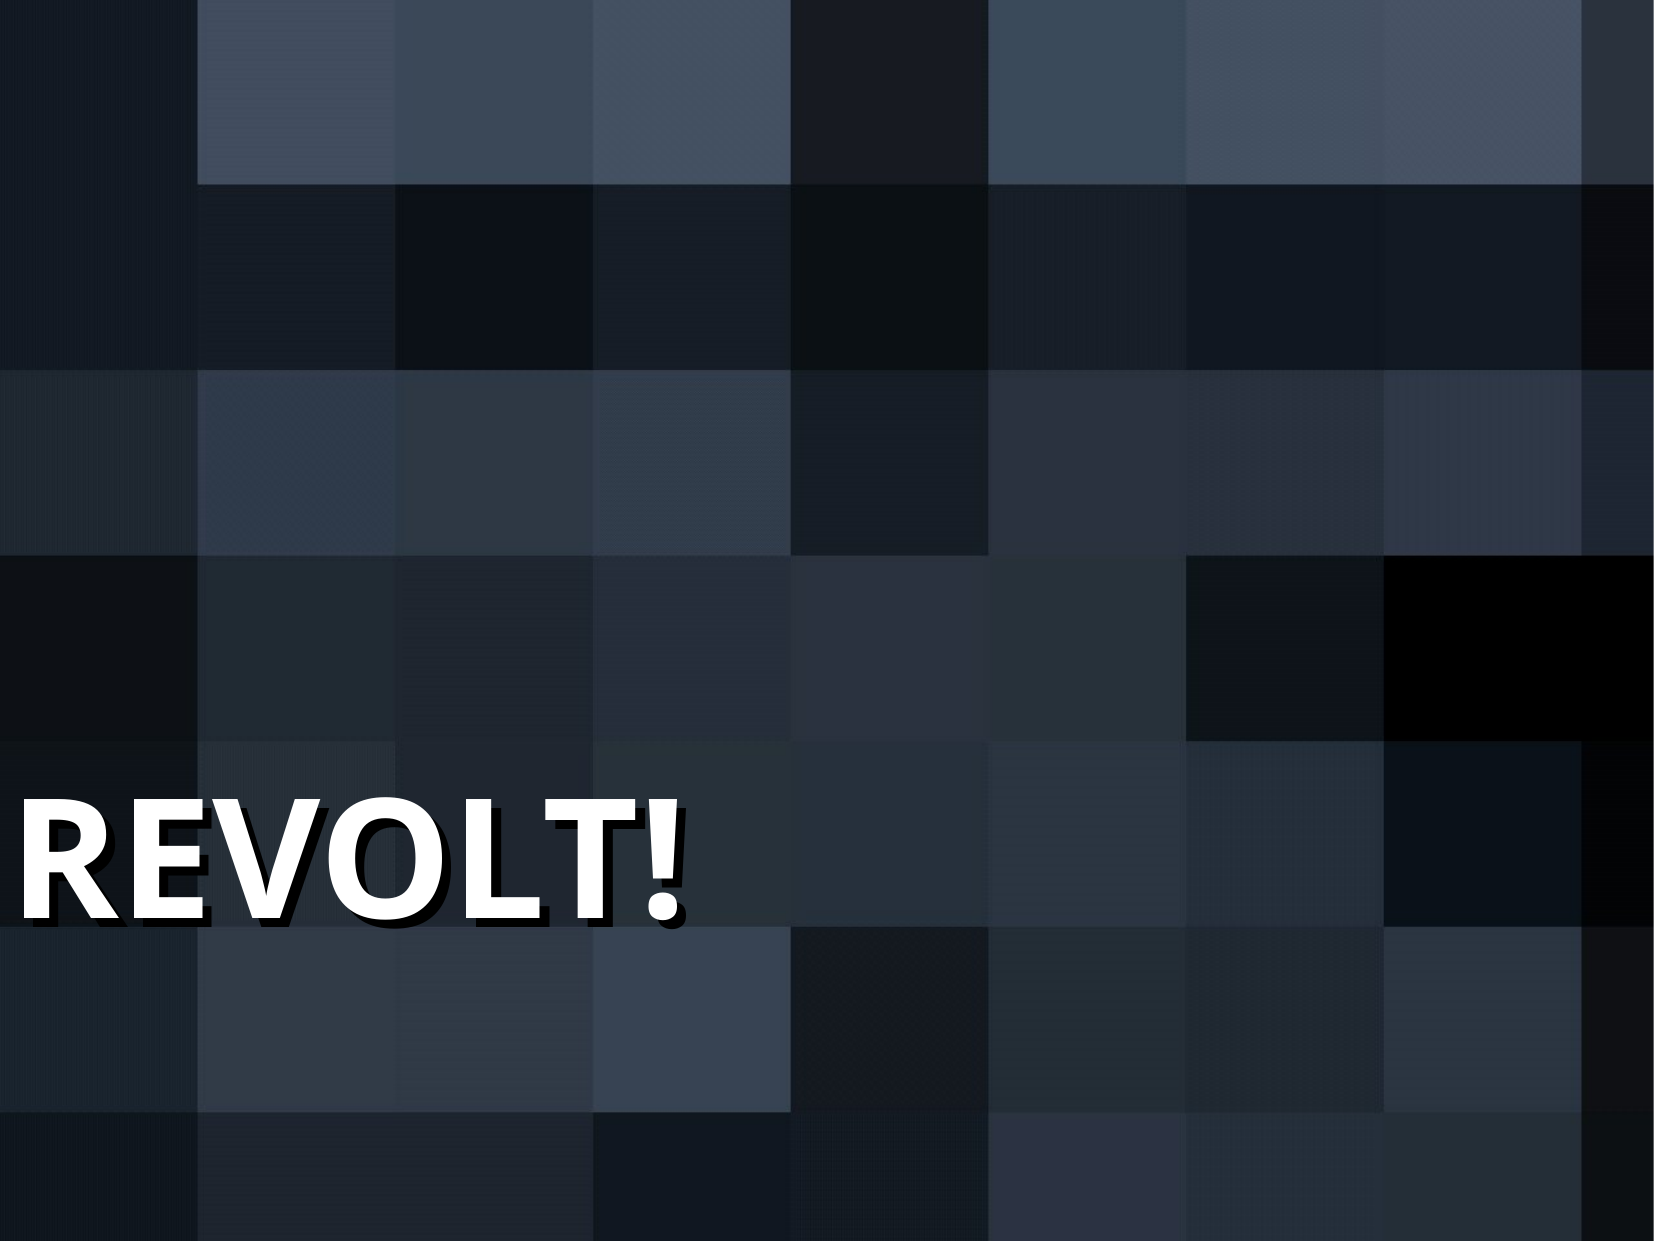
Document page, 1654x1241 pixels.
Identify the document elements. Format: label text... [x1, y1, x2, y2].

title REVOLT! [9, 750, 985, 958]
picture [0, 0, 1654, 1241]
